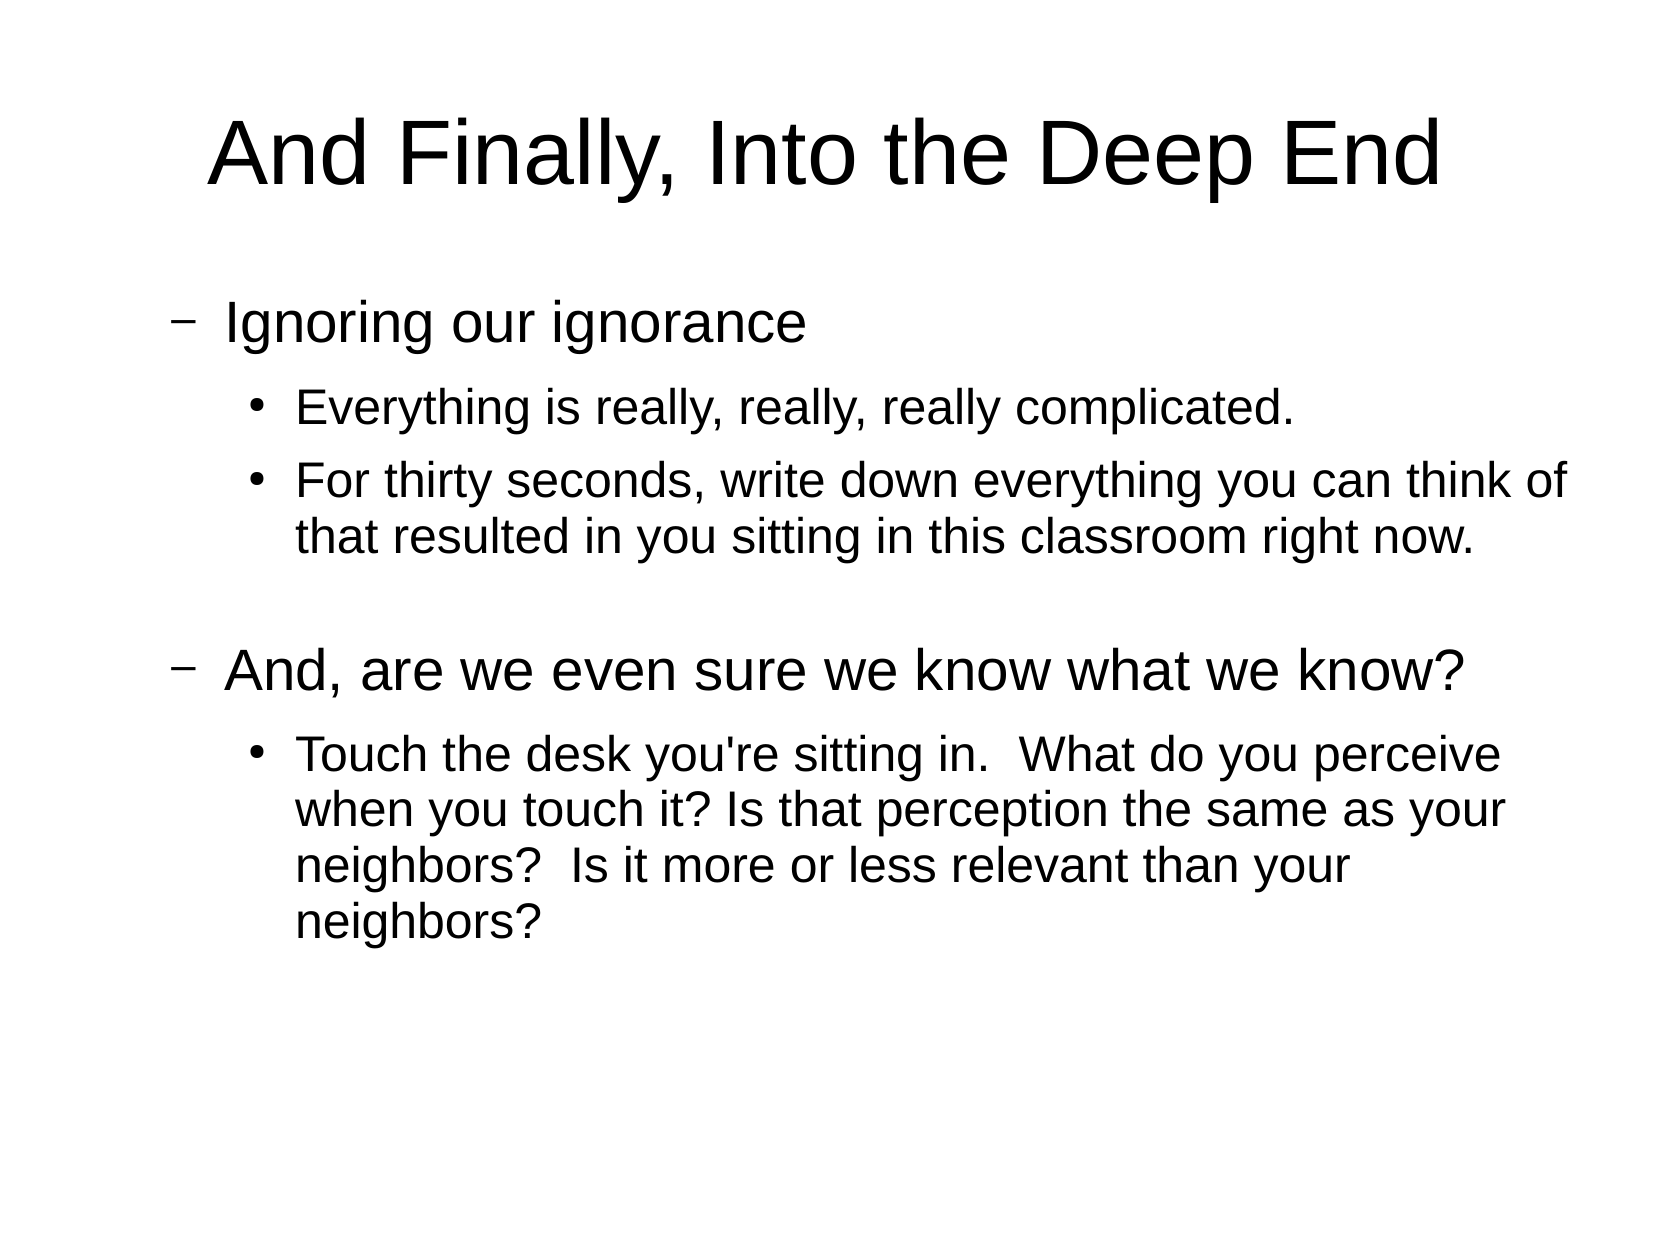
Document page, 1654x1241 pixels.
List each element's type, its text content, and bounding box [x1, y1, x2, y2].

title And Finally, Into the Deep End [82, 49, 1571, 257]
list Ignoring our ignorance Everything is really, really, really complicated. For thirty seconds, write down everything you can think of that resulted in you sitting in this classroom right now. And, are we even sure we know what we know? Touch the desk you're sitting in. What do you perceive when you touch it? Is that perception the same as your neighbors? Is it more or less relevant than your neighbors? [82, 290, 1571, 1010]
